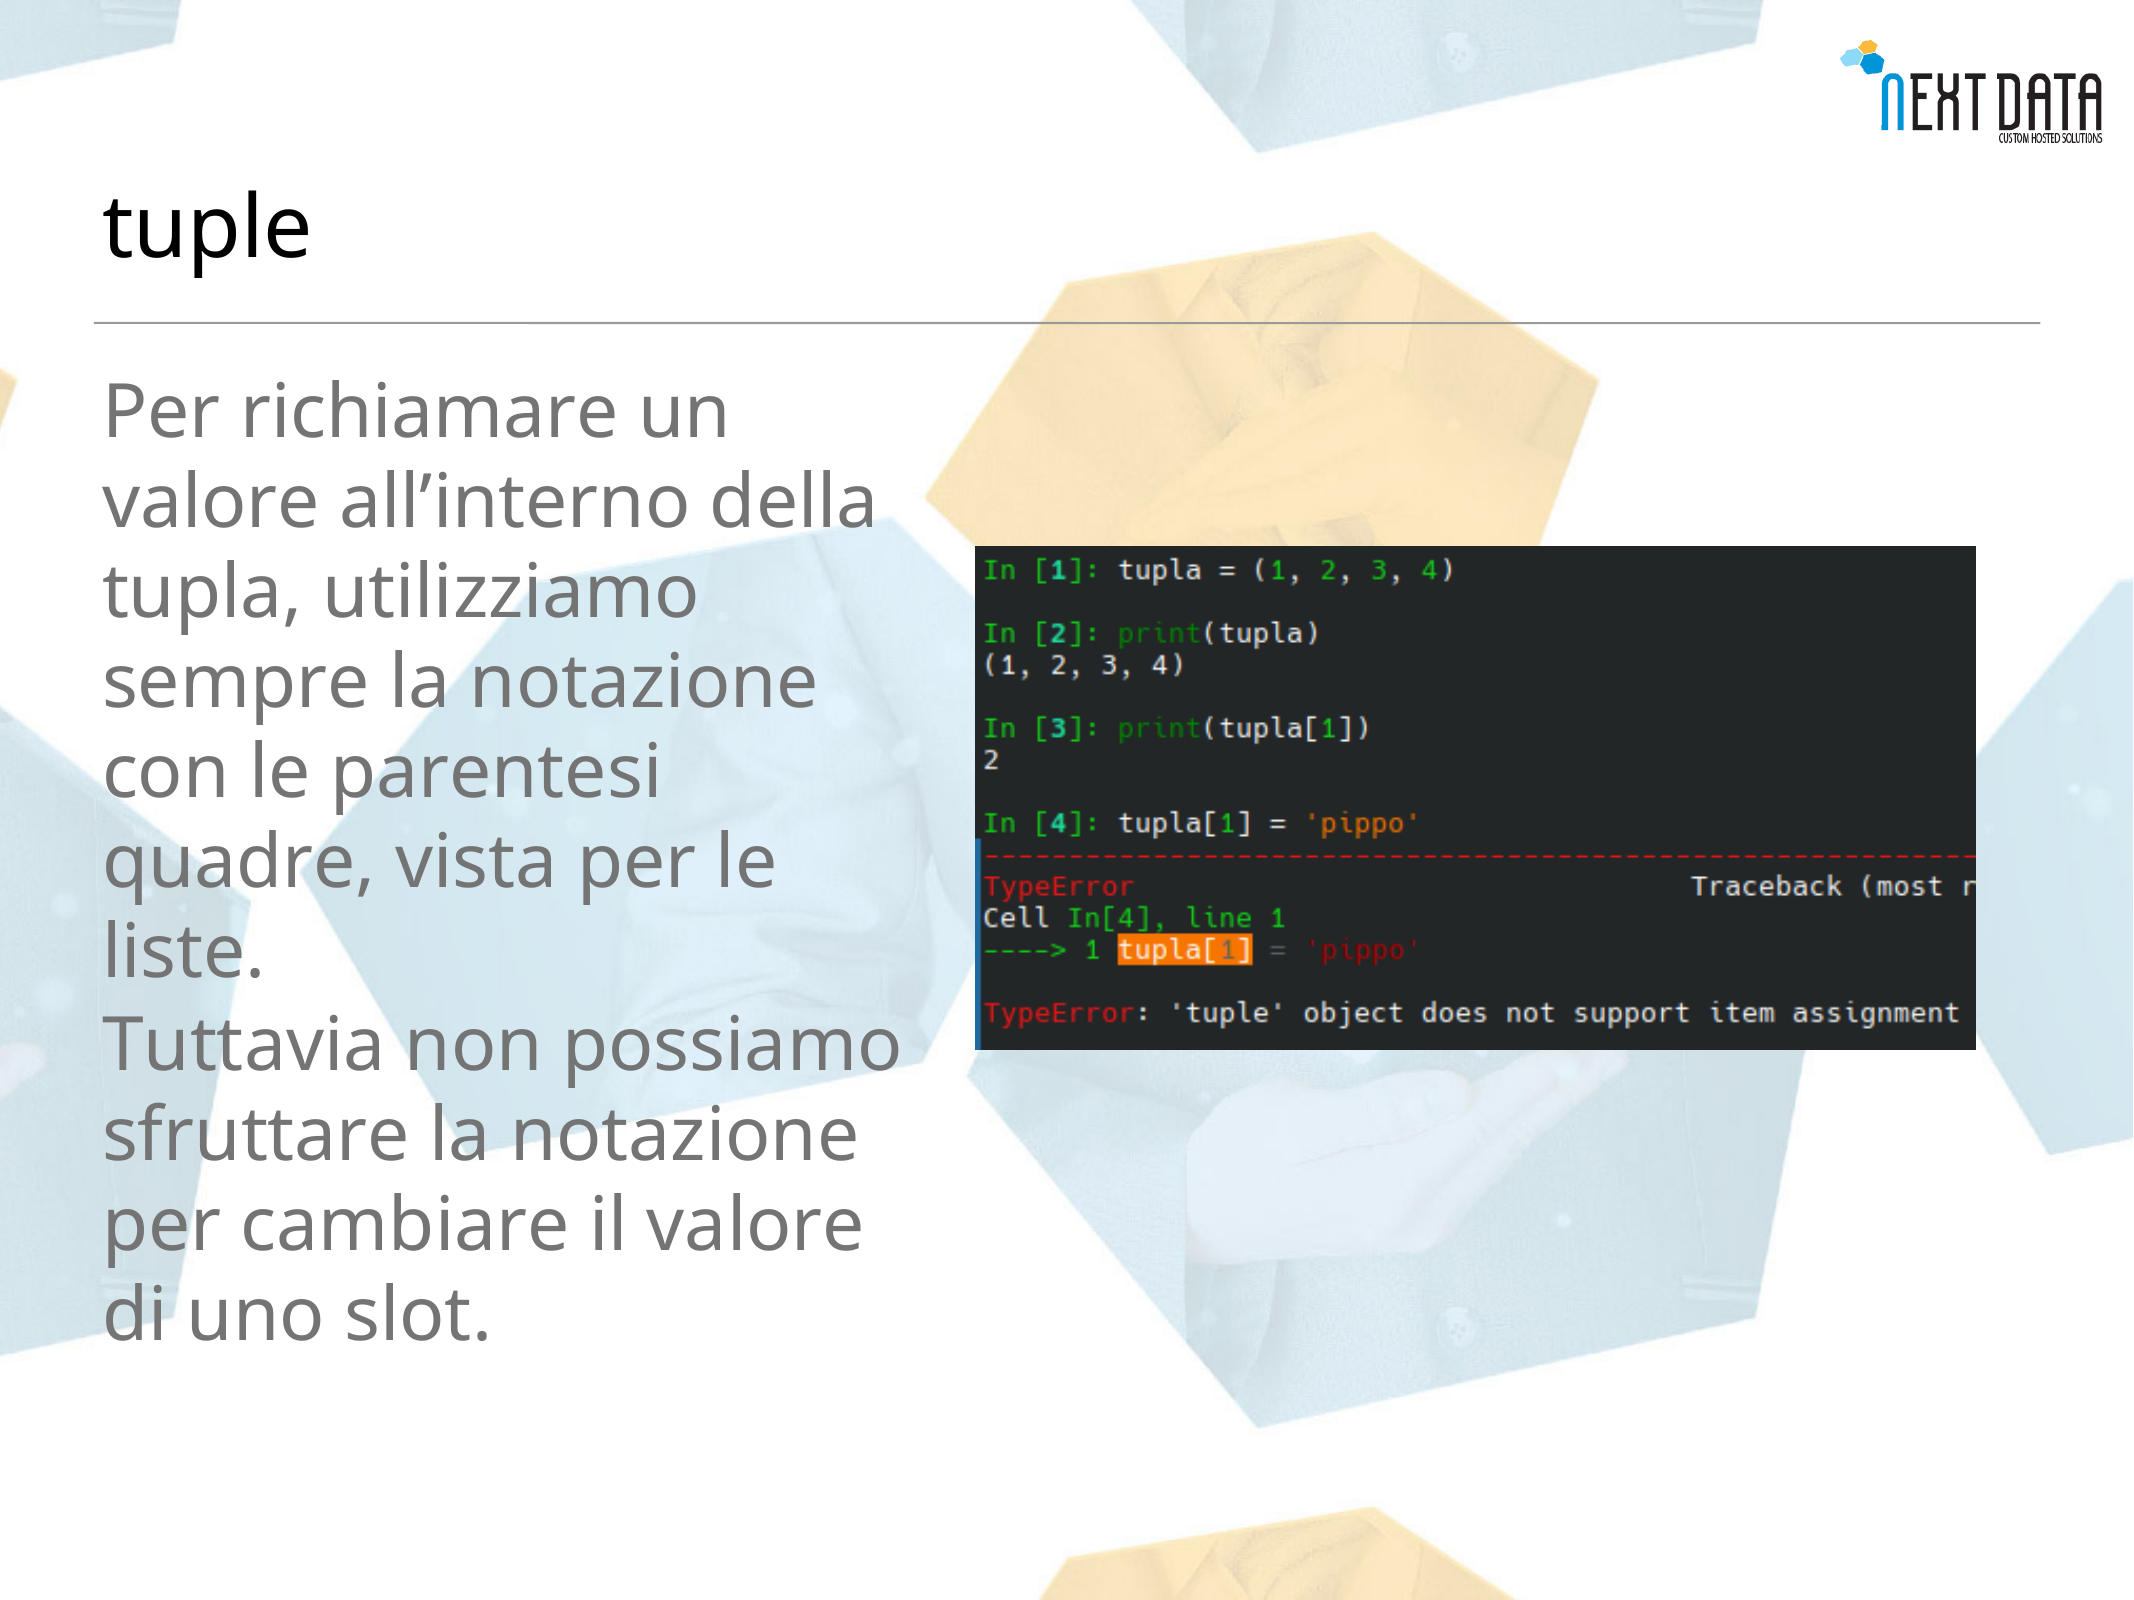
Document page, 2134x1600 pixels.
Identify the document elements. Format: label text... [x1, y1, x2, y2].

text_box tuple [93, 54, 2040, 284]
text_box Per richiamare un valore all’interno della tupla, utilizziamo sempre la notazione con le parentesi quadre, vista per le liste. Tuttavia non possiamo sfruttare la notazione per cambiare il valore di uno slot. [93, 354, 938, 1449]
picture [0, 0, 2134, 1600]
